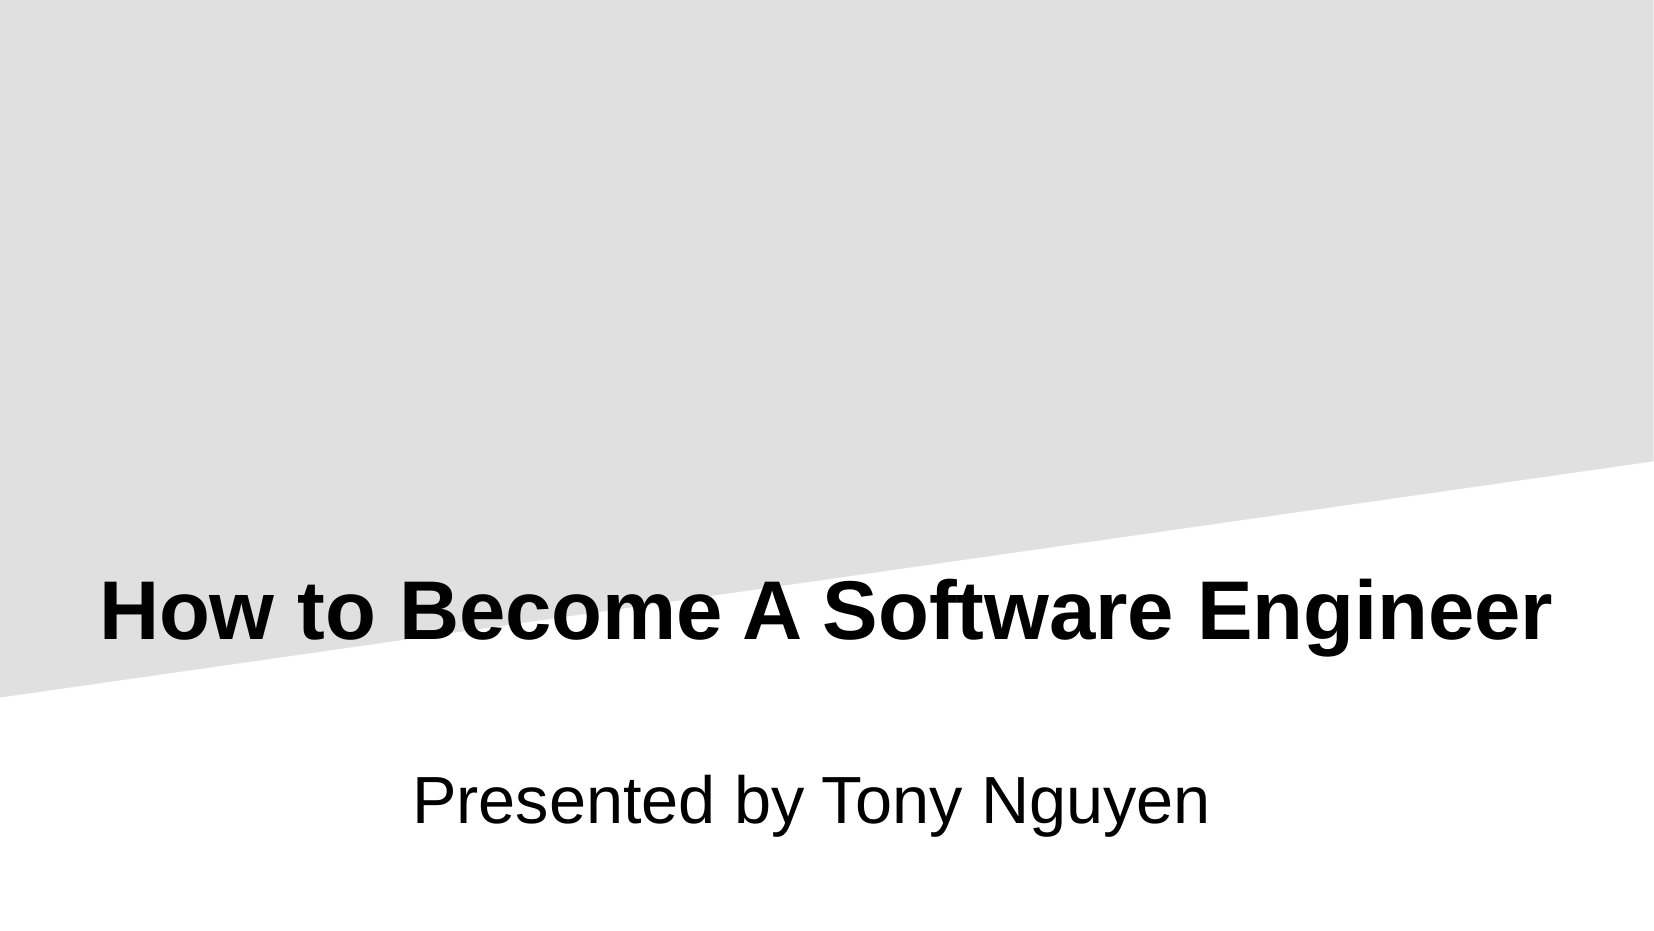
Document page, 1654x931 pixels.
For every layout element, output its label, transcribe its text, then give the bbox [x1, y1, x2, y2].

title How to Become A Software Engineer [1534, 515, 1558, 707]
subtitle Presented by Tony Nguyen [90, 491, 1534, 931]
